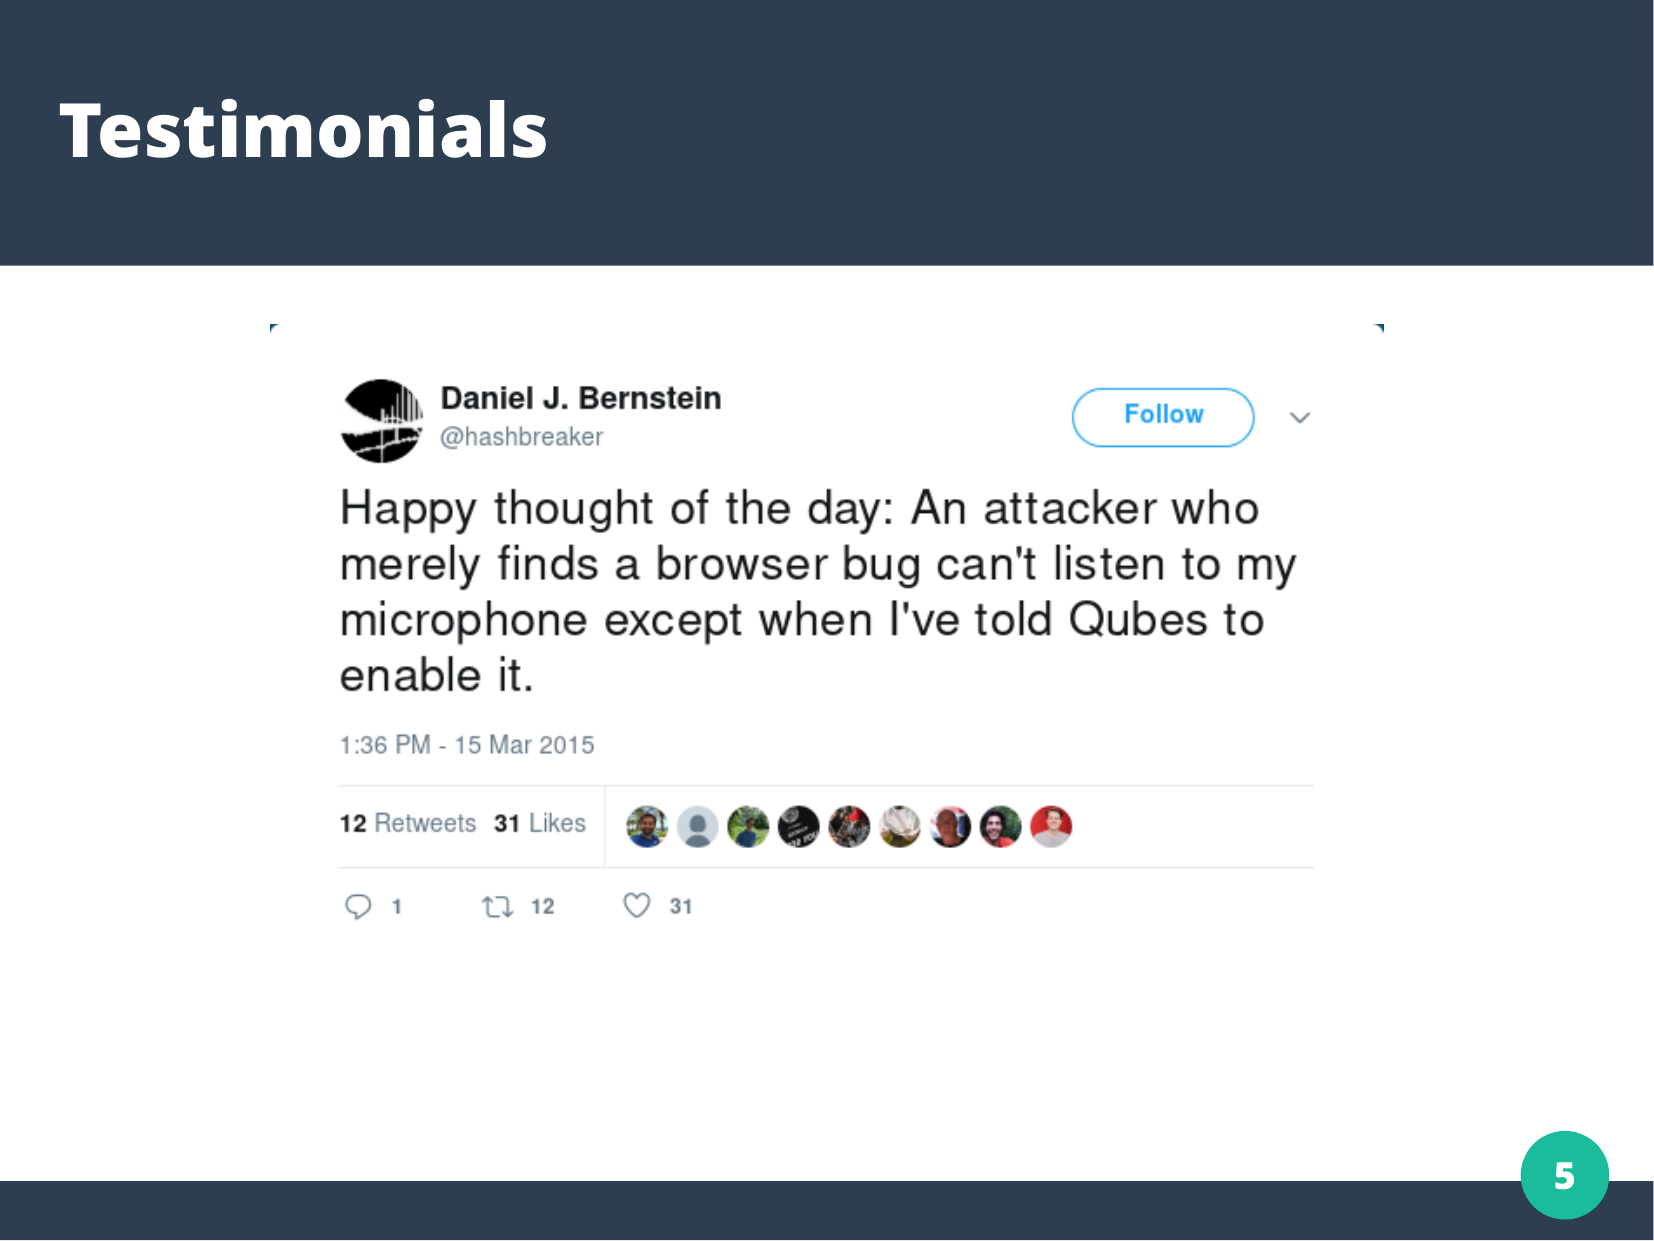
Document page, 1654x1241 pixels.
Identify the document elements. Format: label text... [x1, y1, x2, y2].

picture [270, 324, 1384, 976]
title Testimonials [59, 49, 1595, 207]
